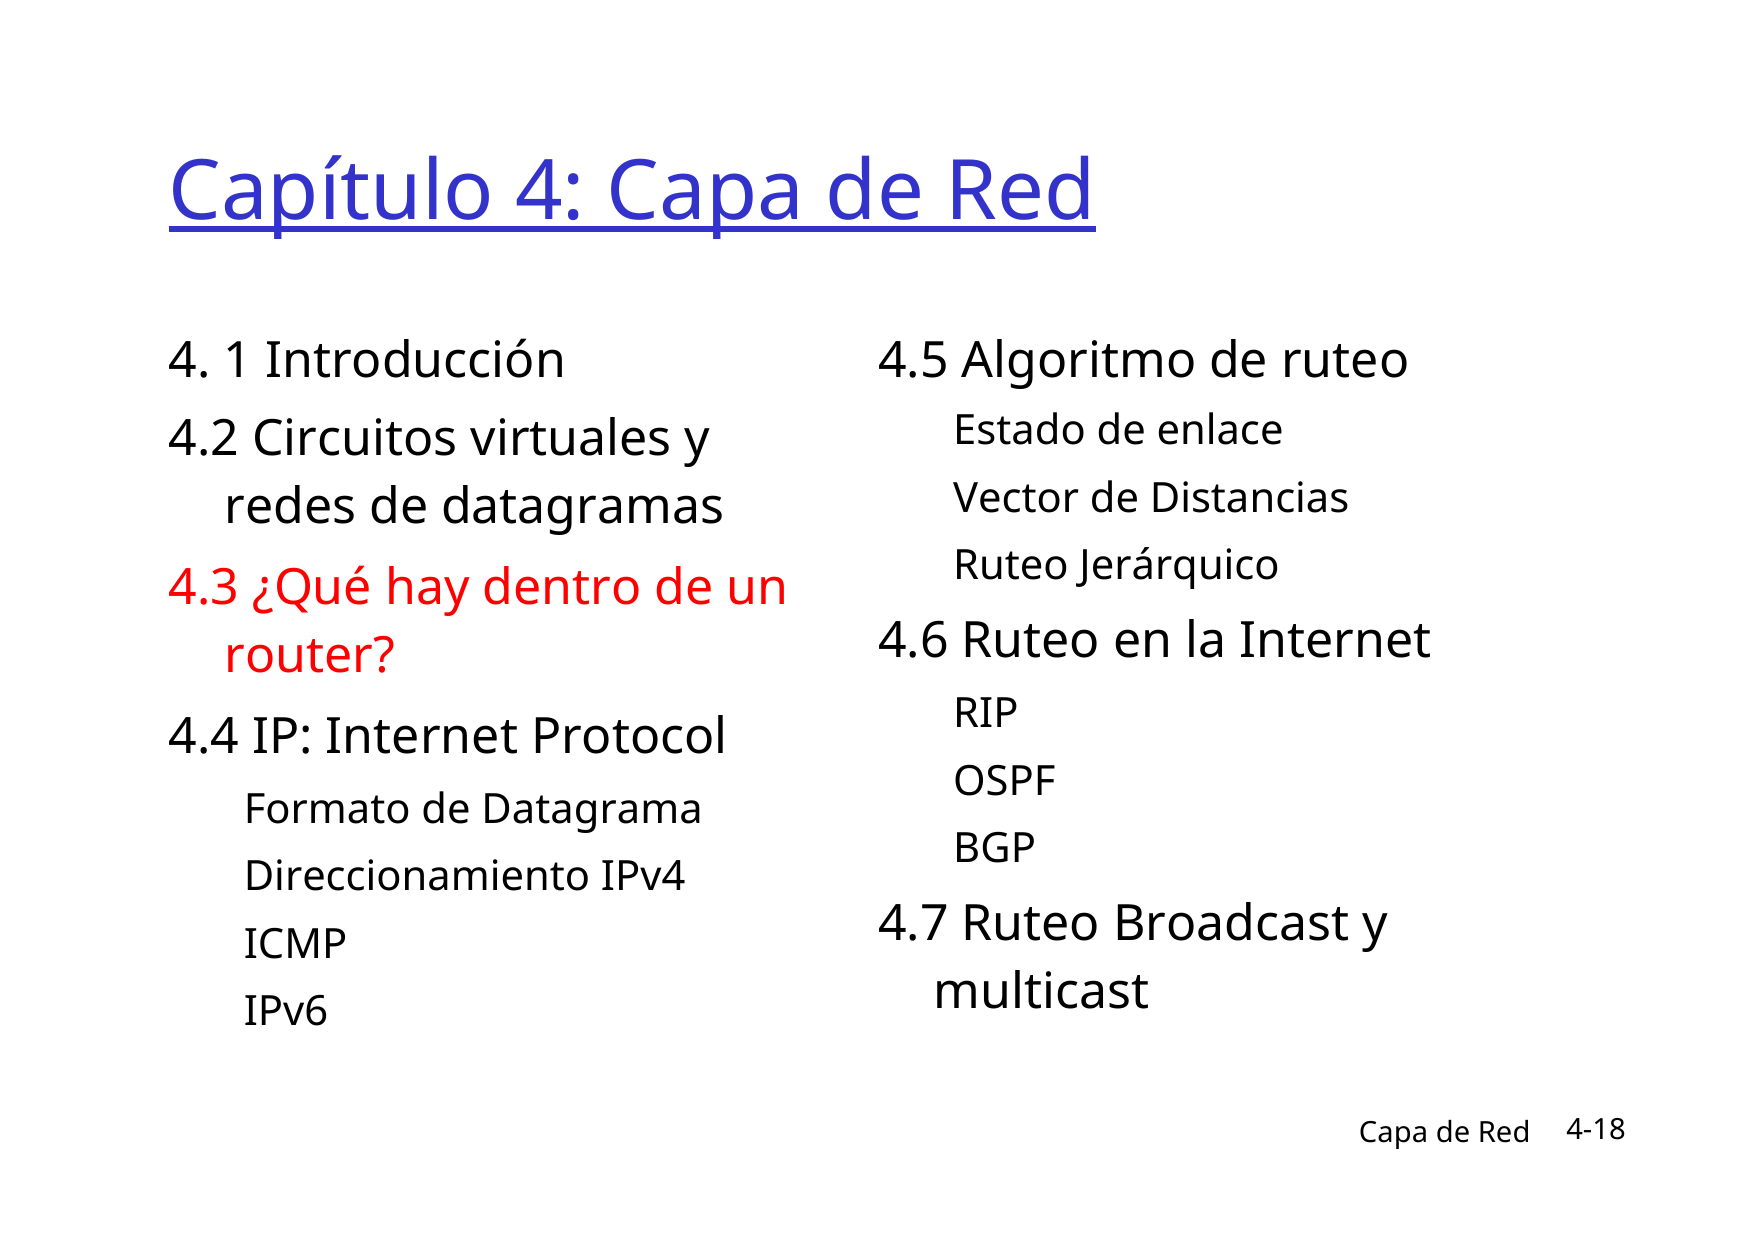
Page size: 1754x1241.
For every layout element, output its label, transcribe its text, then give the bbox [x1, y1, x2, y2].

title Capítulo 4: Capa de Red [154, 95, 1546, 284]
list 4. 1 Introducción 4.2 Circuitos virtuales y redes de datagramas 4.3 ¿Qué hay dentro de un router? 4.4 IP: Internet Protocol Formato de Datagrama Direccionamiento IPv4 ICMP IPv6 [153, 320, 836, 1138]
list 4.5 Algoritmo de ruteo Estado de enlace Vector de Distancias Ruteo Jerárquico 4.6 Ruteo en la Internet RIP OSPF BGP 4.7 Ruteo Broadcast y multicast [863, 320, 1546, 1143]
